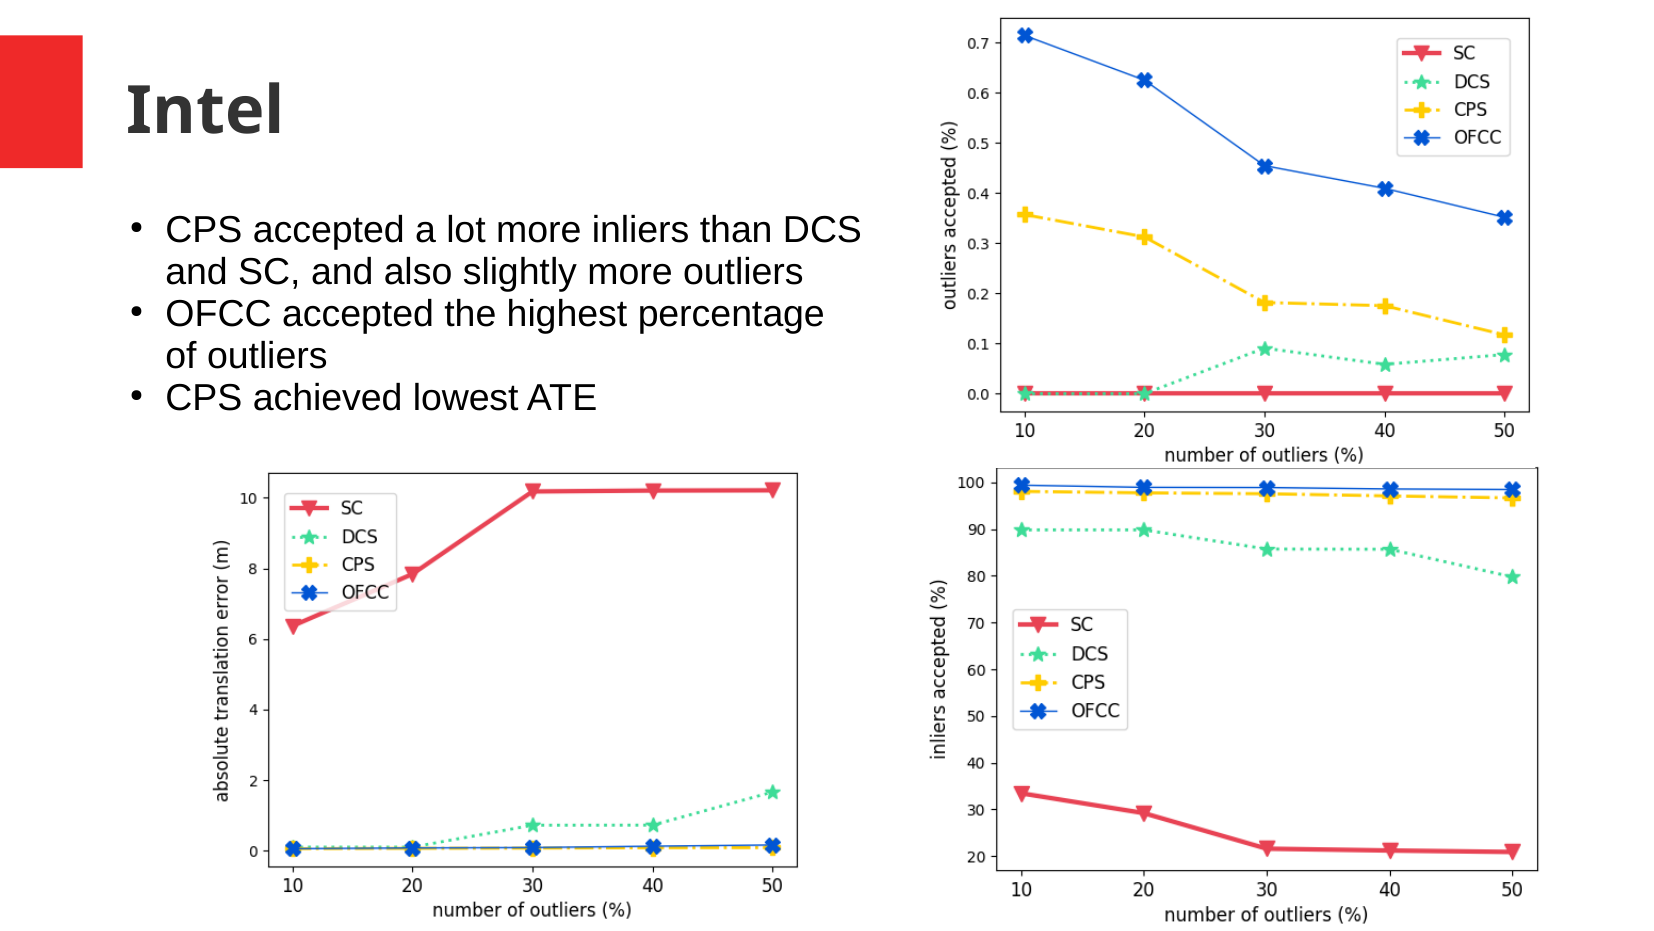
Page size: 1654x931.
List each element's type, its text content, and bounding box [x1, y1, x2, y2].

text_box Intel [111, 59, 301, 154]
text_box CPS accepted a lot more inliers than DCS and SC, and also slightly more outliers OFCC accepted the highest percentage of outliers CPS achieved lowest ATE [129, 200, 873, 426]
picture [909, 5, 1553, 928]
picture [183, 460, 812, 923]
